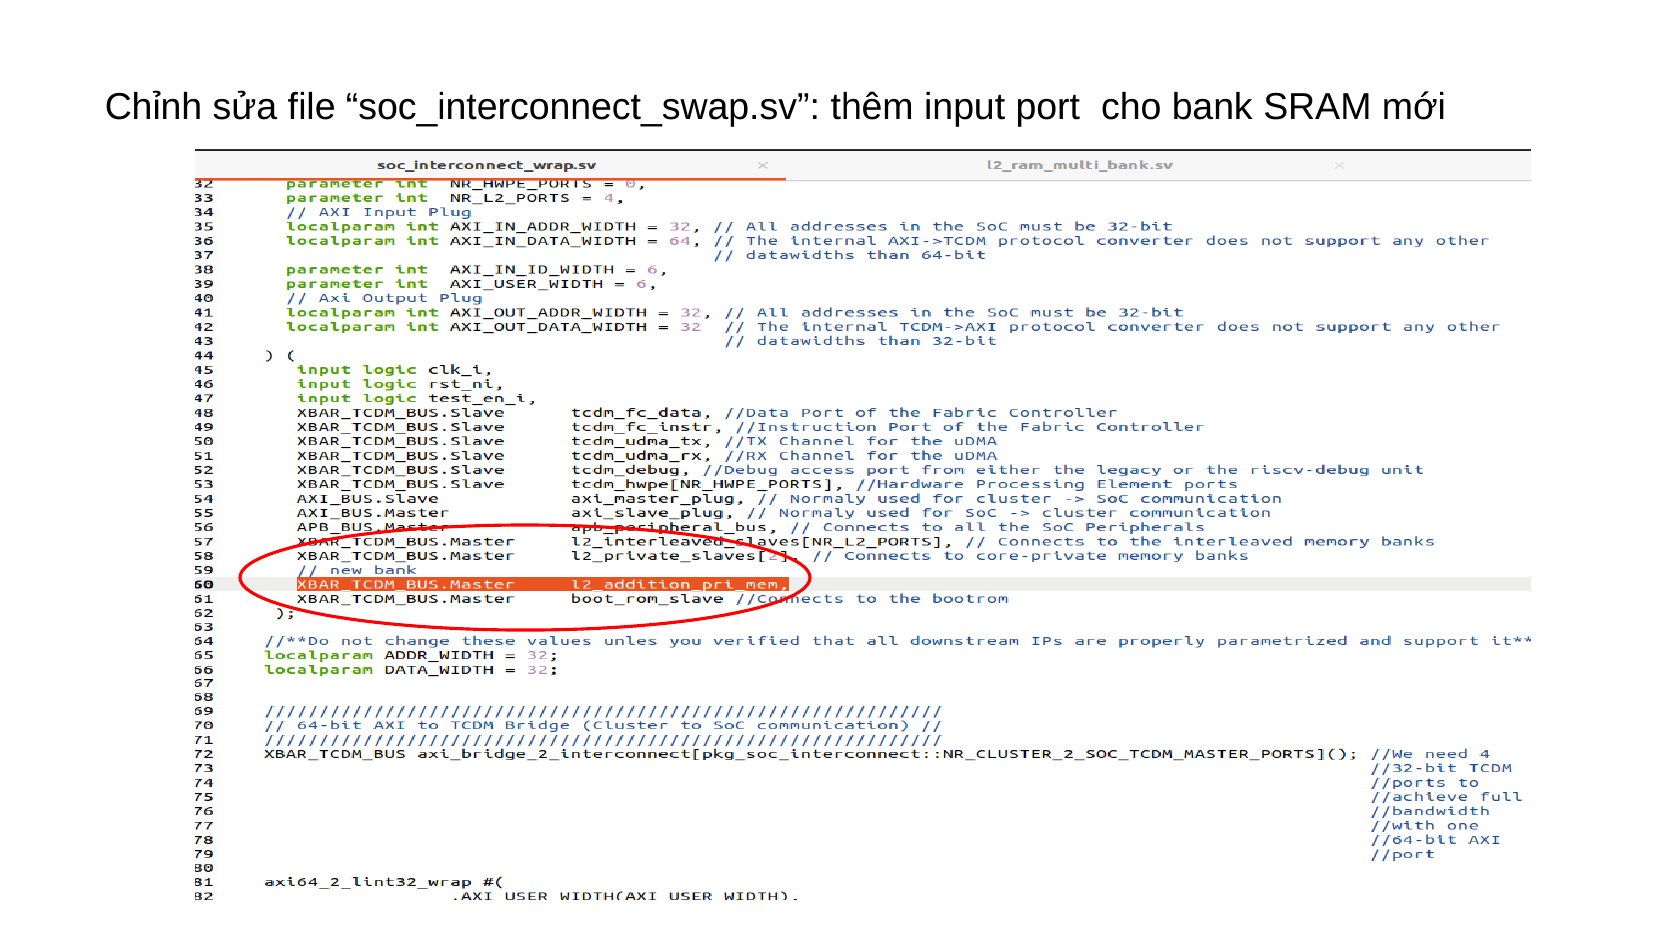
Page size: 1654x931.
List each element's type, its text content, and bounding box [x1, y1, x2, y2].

text_box Chỉnh sửa file “soc_interconnect_swap.sv”: thêm input port cho bank SRAM mới [90, 78, 1472, 136]
picture [195, 149, 1531, 901]
